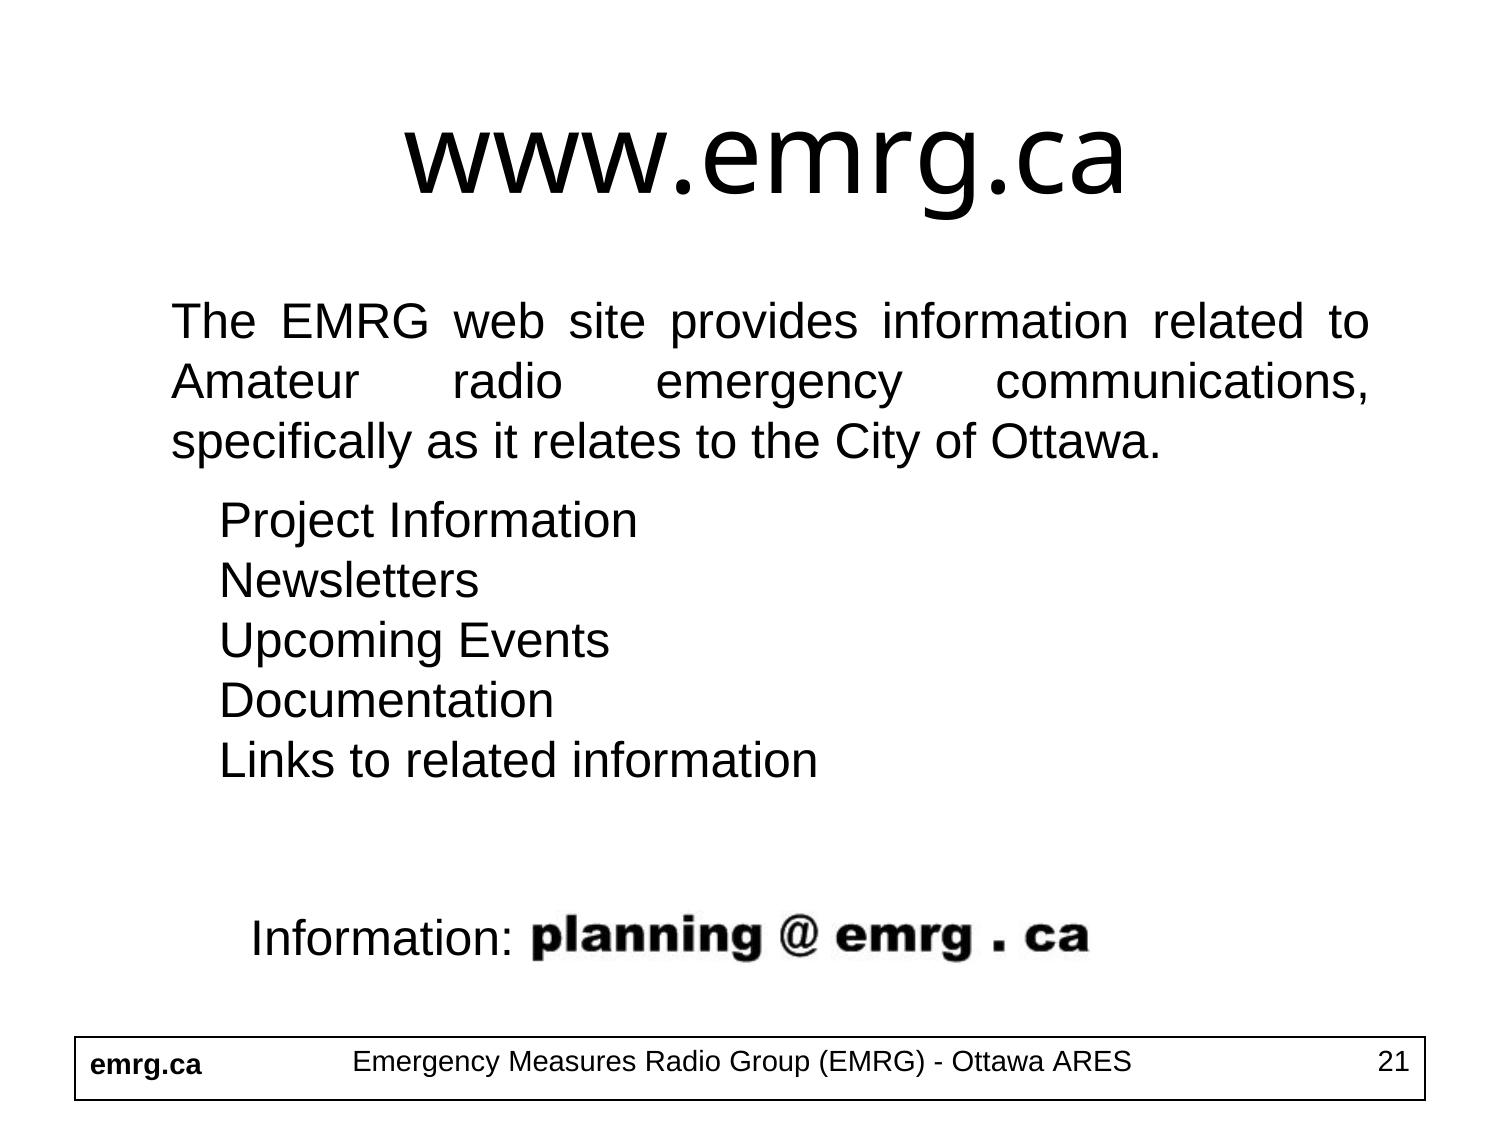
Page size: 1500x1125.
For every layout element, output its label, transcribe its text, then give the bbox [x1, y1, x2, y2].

text_box www.emrg.ca [389, 73, 1147, 225]
text_box Information: [235, 898, 552, 974]
picture [530, 898, 1091, 966]
text_box The EMRG web site provides information related to Amateur radio emergency communications, specifically as it relates to the City of Ottawa. Project Information Newsletters Upcoming Events Documentation Links to related information [156, 281, 1386, 796]
